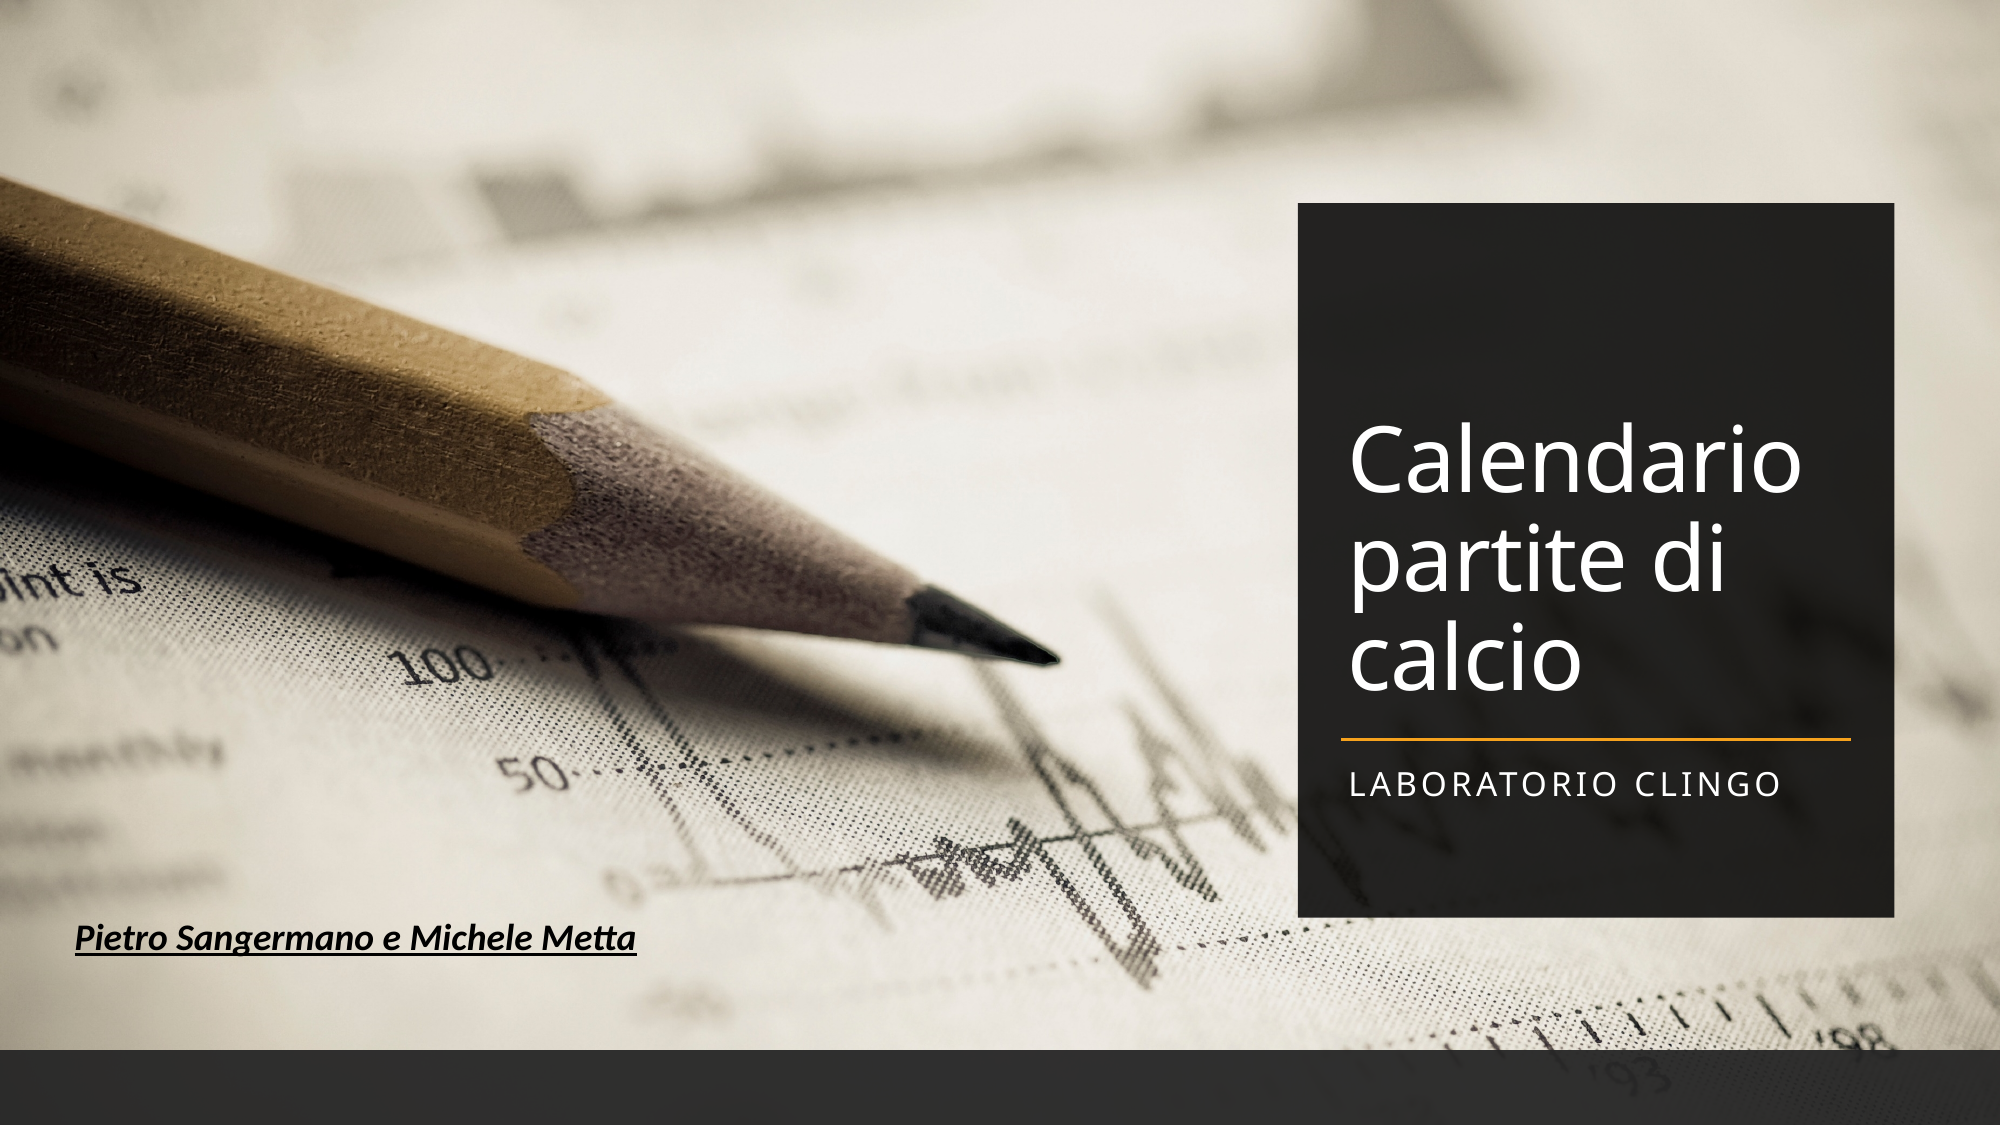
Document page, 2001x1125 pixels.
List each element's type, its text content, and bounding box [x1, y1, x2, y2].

subtitle Laboratorio CLINGO [1333, 756, 1860, 884]
text_box [0, 1050, 2000, 1125]
text_box [1298, 203, 1894, 918]
title Calendario partite di calcio [1332, 242, 1860, 718]
text_box Pietro Sangermano e Michele Metta [59, 905, 1070, 967]
picture [0, 0, 2000, 1050]
